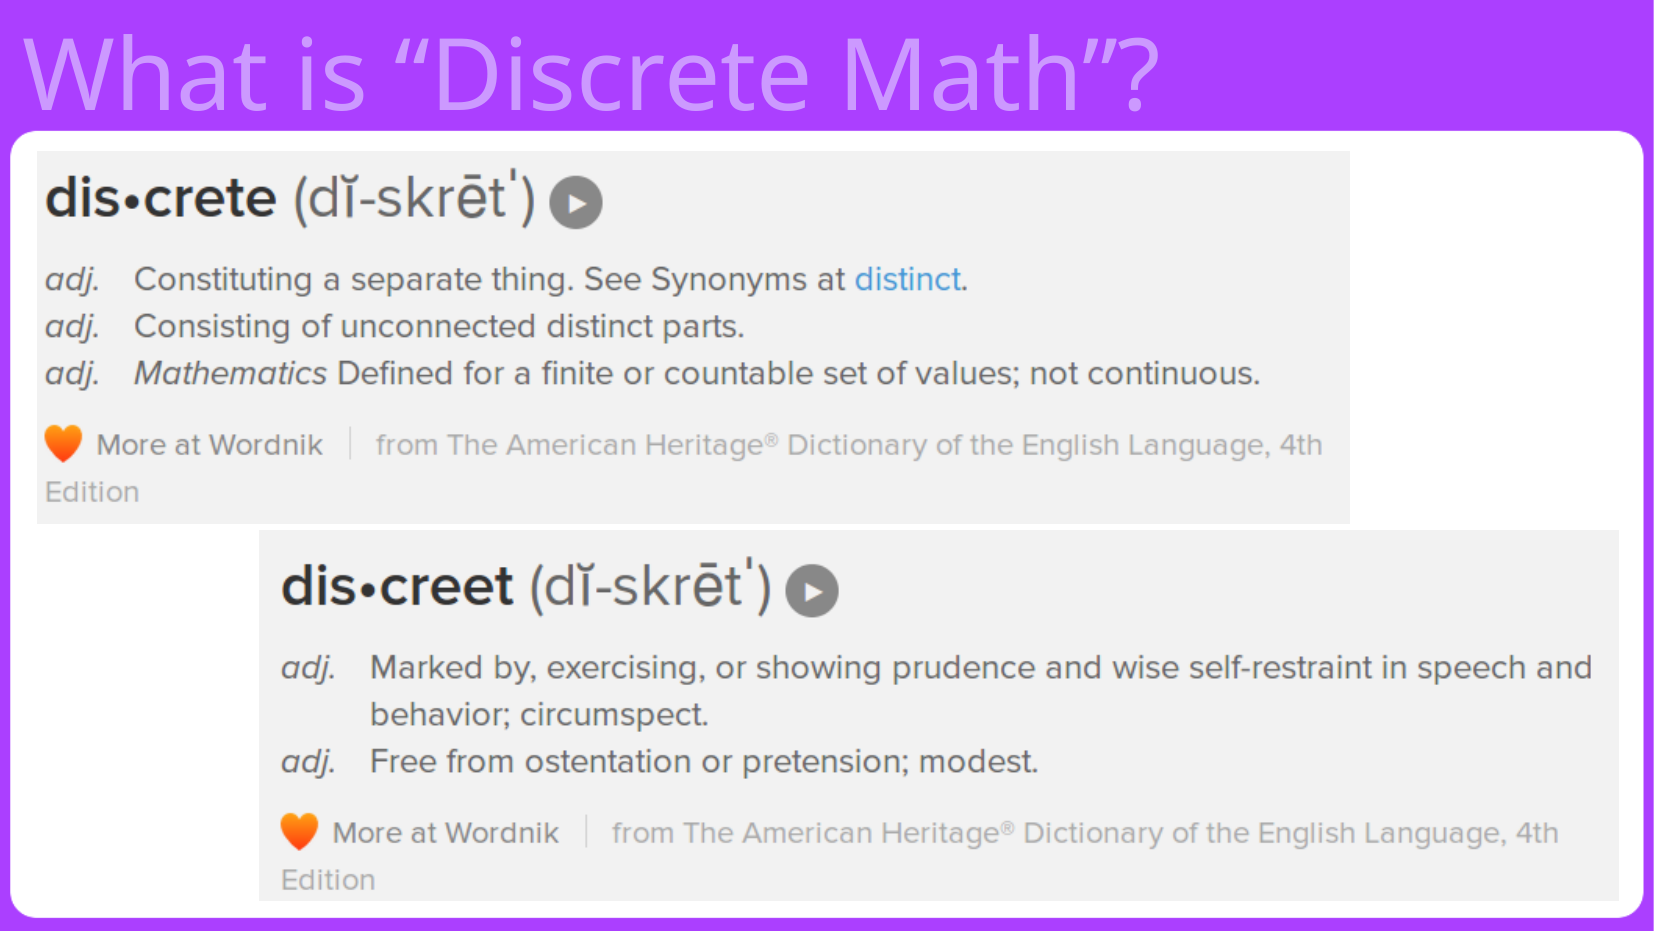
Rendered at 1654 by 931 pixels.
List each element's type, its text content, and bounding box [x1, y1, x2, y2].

picture [0, 0, 1654, 931]
title What is “Discrete Math”? [22, 13, 1511, 130]
